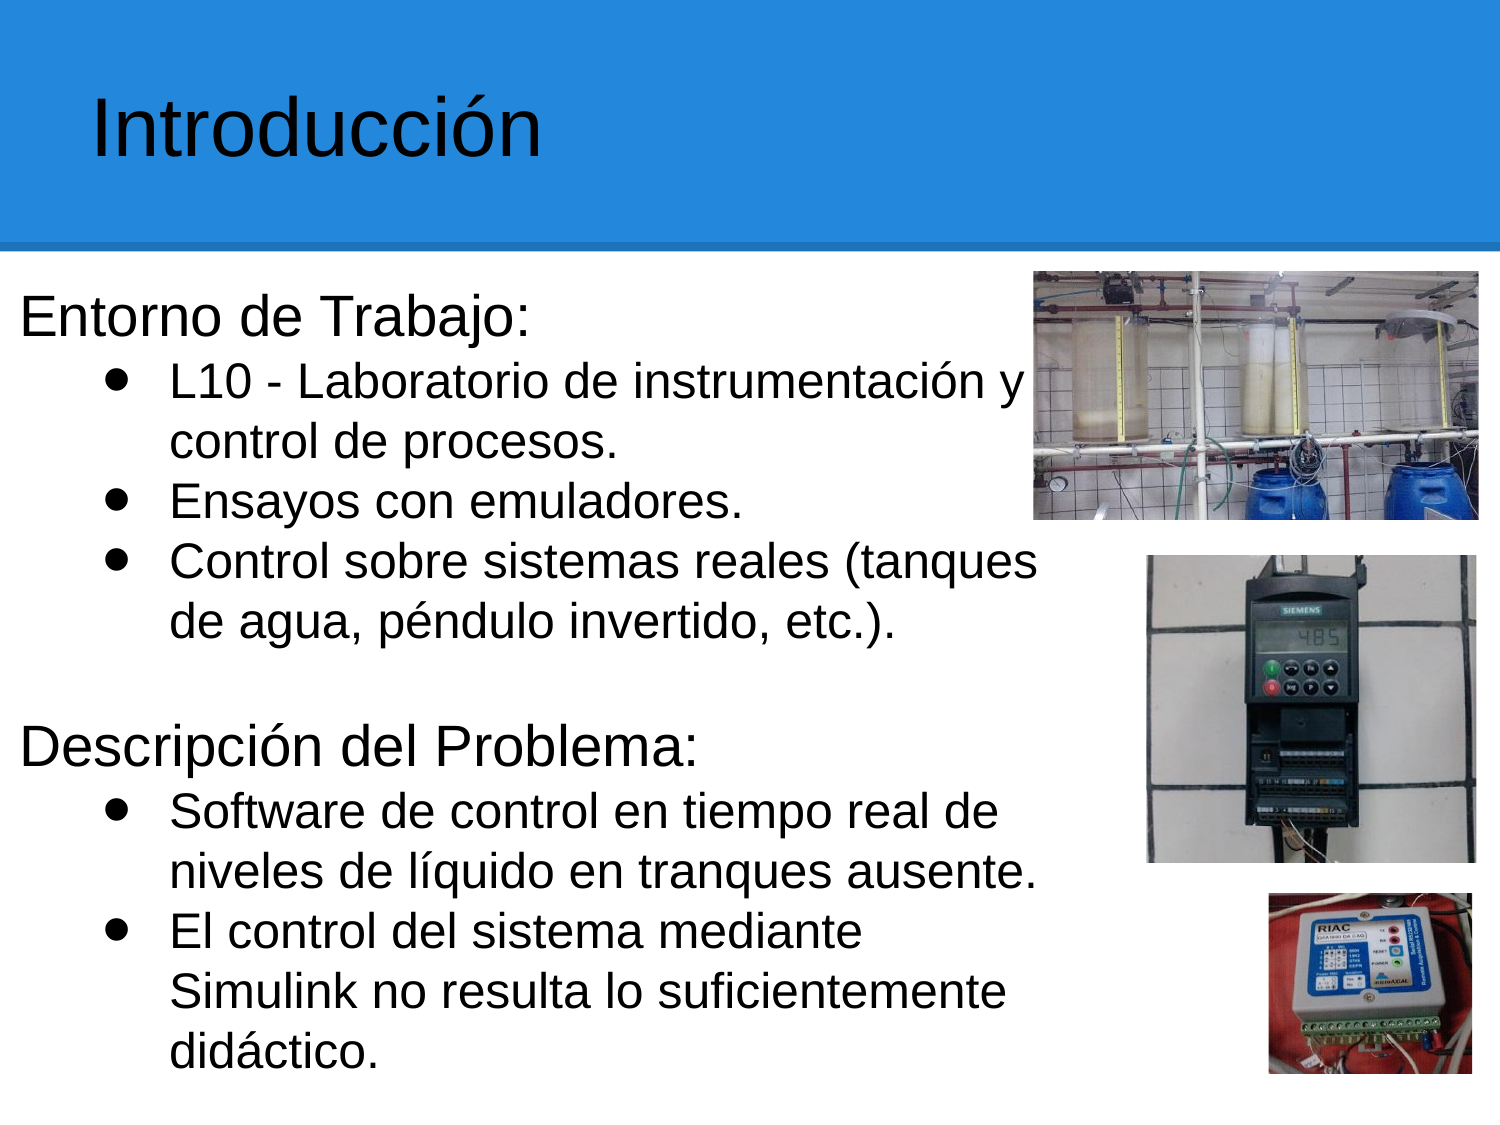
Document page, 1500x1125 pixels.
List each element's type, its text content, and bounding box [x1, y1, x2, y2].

list Entorno de Trabajo: L10 - Laboratorio de instrumentación y control de procesos. Ensayos con emuladores. Control sobre sistemas reales (tanques de agua, péndulo invertido, etc.). Descripción del Problema: Software de control en tiempo real de niveles de líquido en tranques ausente. El control del sistema mediante Simulink no resulta lo suficientemente didáctico. [4, 263, 1075, 1094]
text_box [1146, 555, 1477, 863]
text_box [1075, 271, 1479, 520]
text_box [1268, 893, 1473, 1074]
title Introducción [75, 14, 1425, 233]
